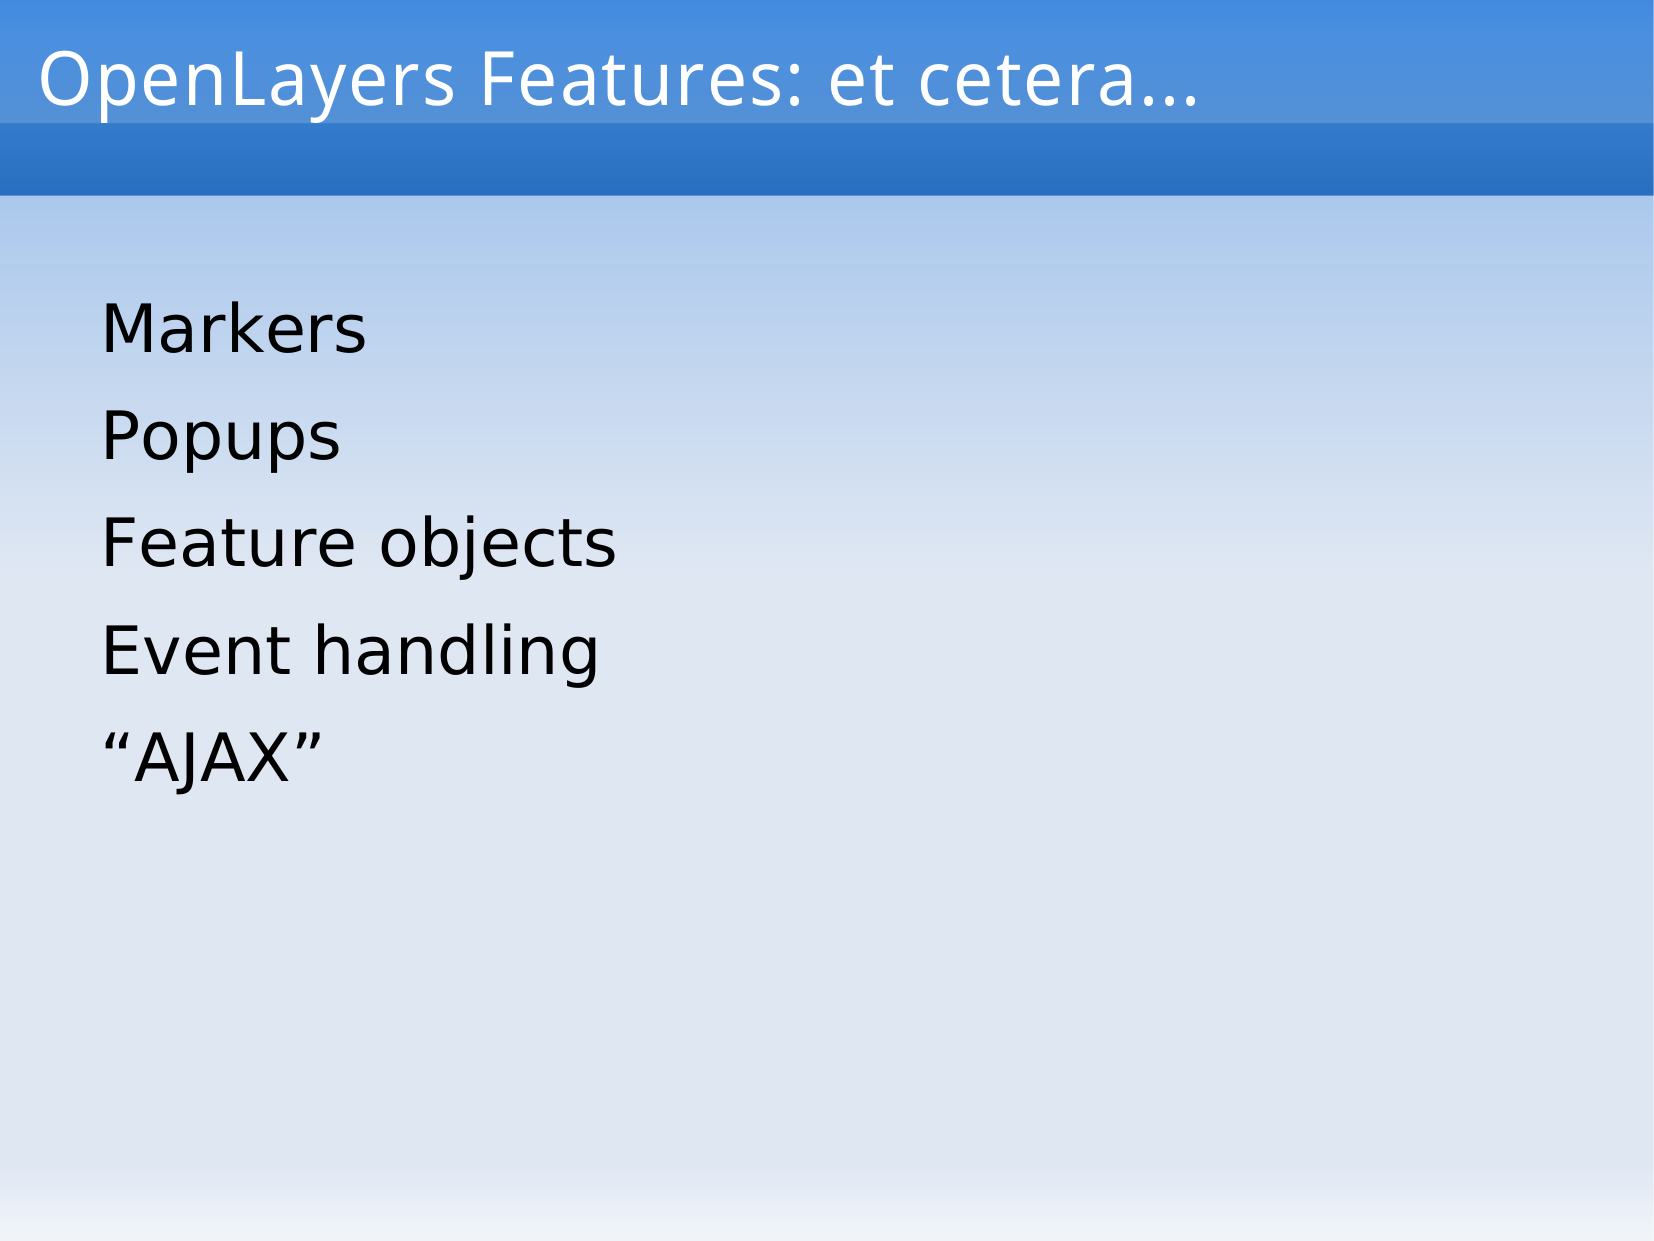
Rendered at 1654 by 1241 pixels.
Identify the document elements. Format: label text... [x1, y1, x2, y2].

title OpenLayers Features: et cetera... [37, 2, 1463, 151]
list Markers Popups Feature objects Event handling “AJAX” [82, 290, 1571, 1109]
picture [0, 0, 1654, 1241]
